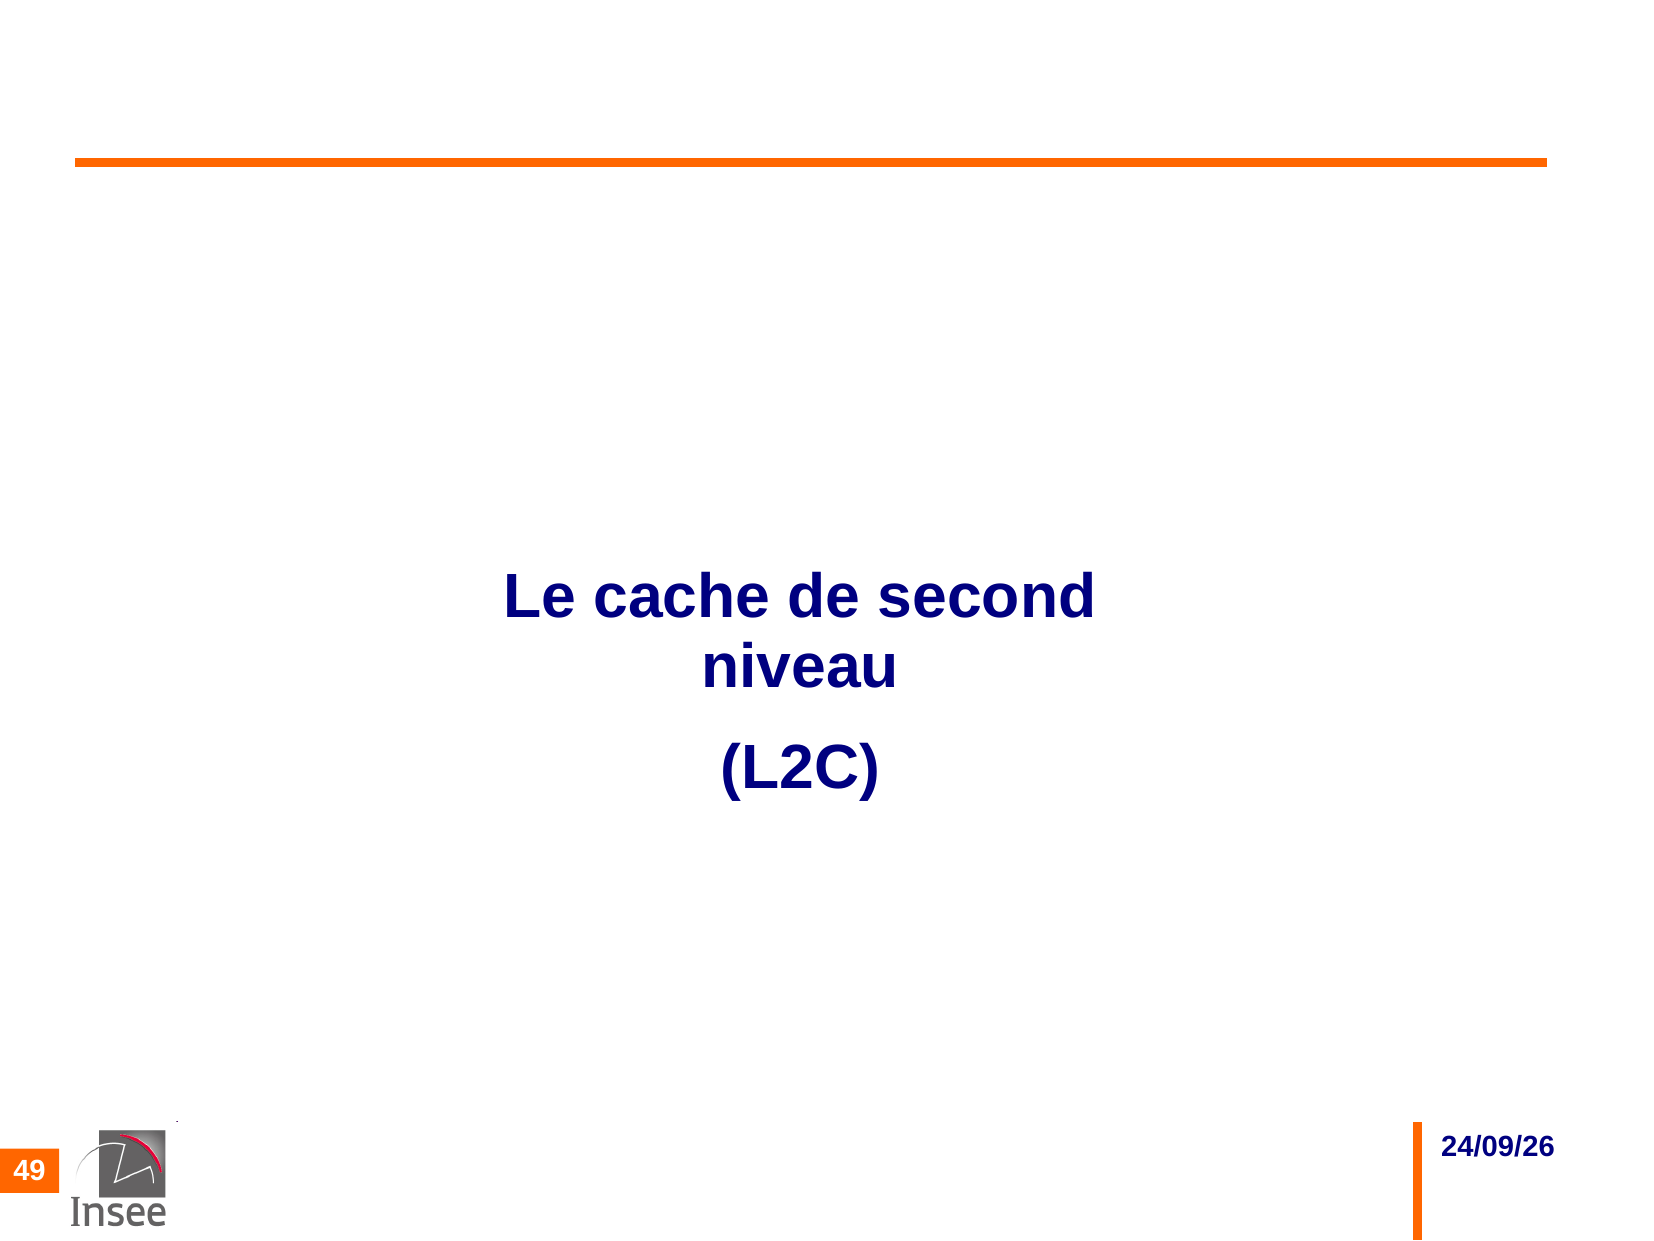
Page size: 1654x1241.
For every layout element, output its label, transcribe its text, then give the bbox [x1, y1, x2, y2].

list Le cache de second niveau (L2C) [366, 561, 1182, 803]
picture [62, 1121, 178, 1241]
